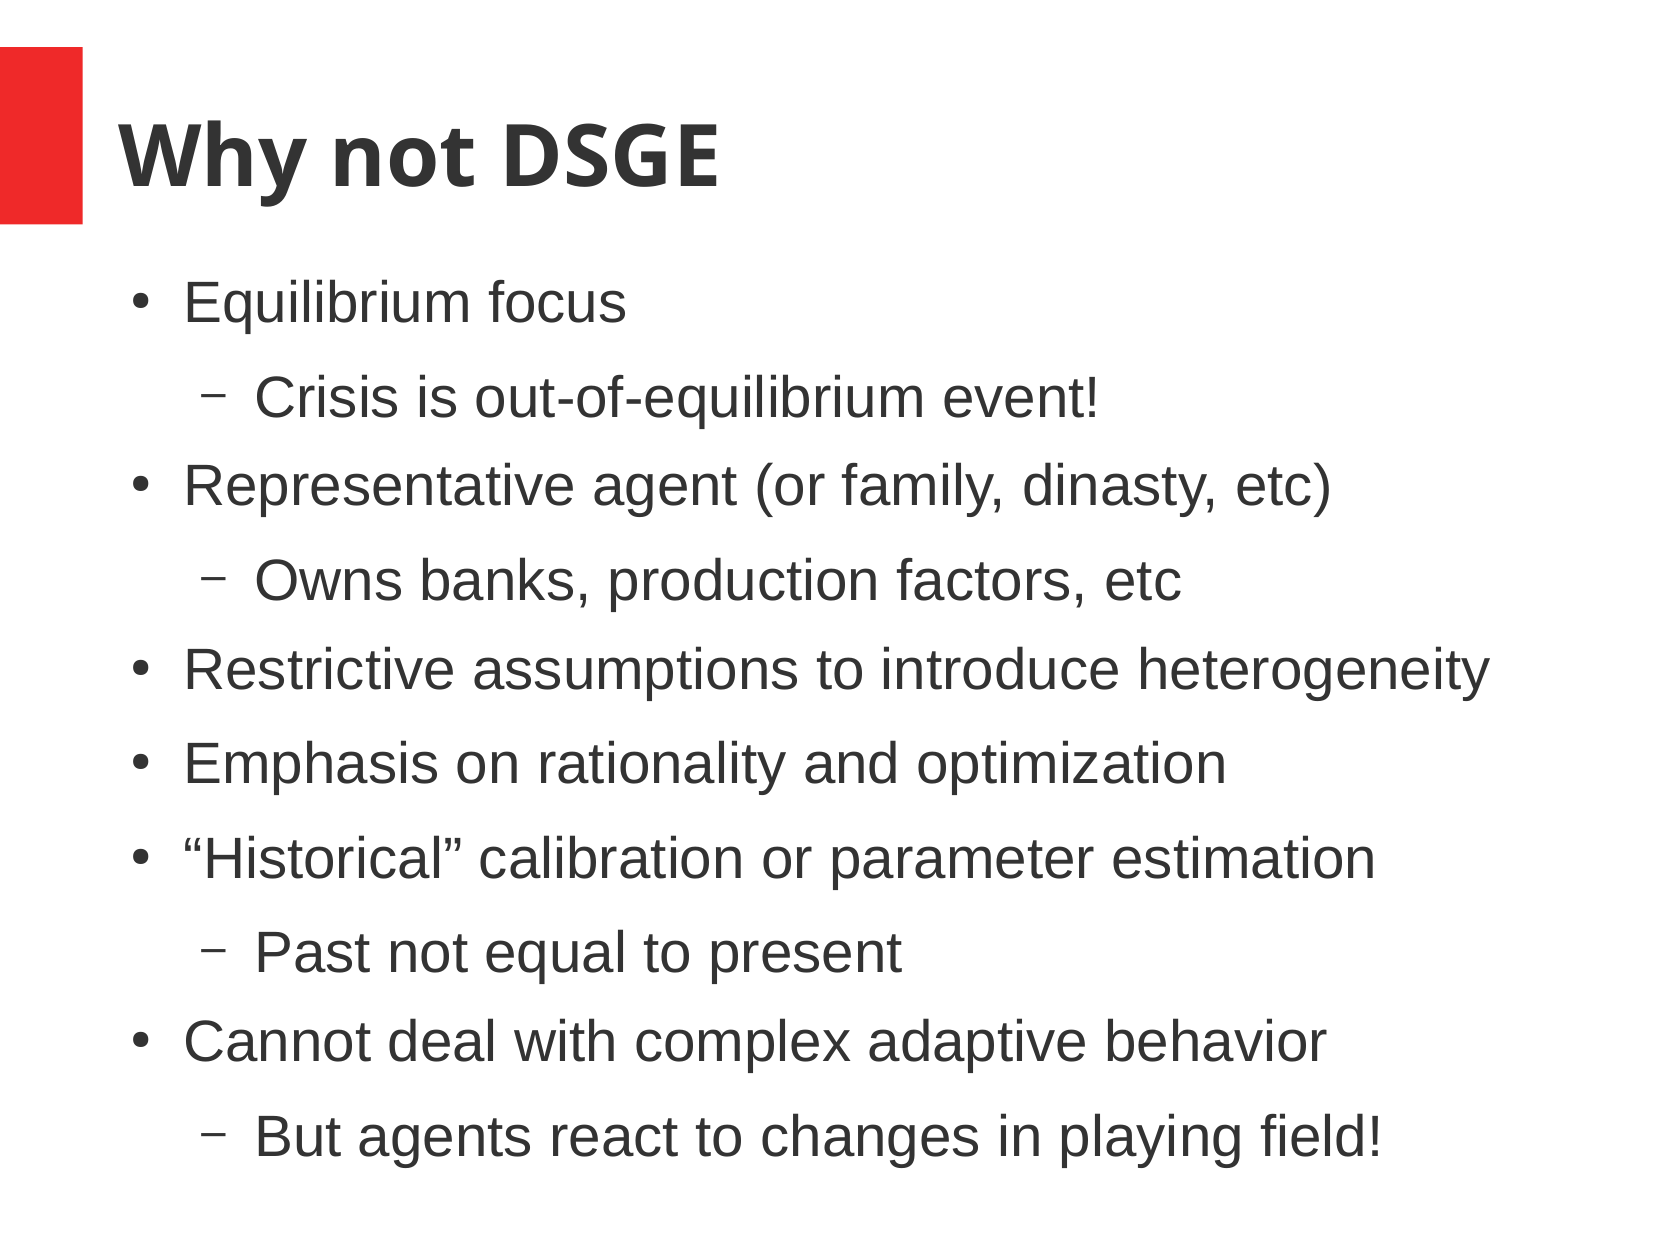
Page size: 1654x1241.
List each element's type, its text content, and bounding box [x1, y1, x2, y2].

list Equilibrium focus Crisis is out-of-equilibrium event! Representative agent (or family, dinasty, etc) Owns banks, production factors, etc Restrictive assumptions to introduce heterogeneity Emphasis on rationality and optimization “Historical” calibration or parameter estimation Past not equal to present Cannot deal with complex adaptive behavior But agents react to changes in playing field! [112, 270, 1531, 990]
title Why not DSGE [118, 49, 1571, 257]
